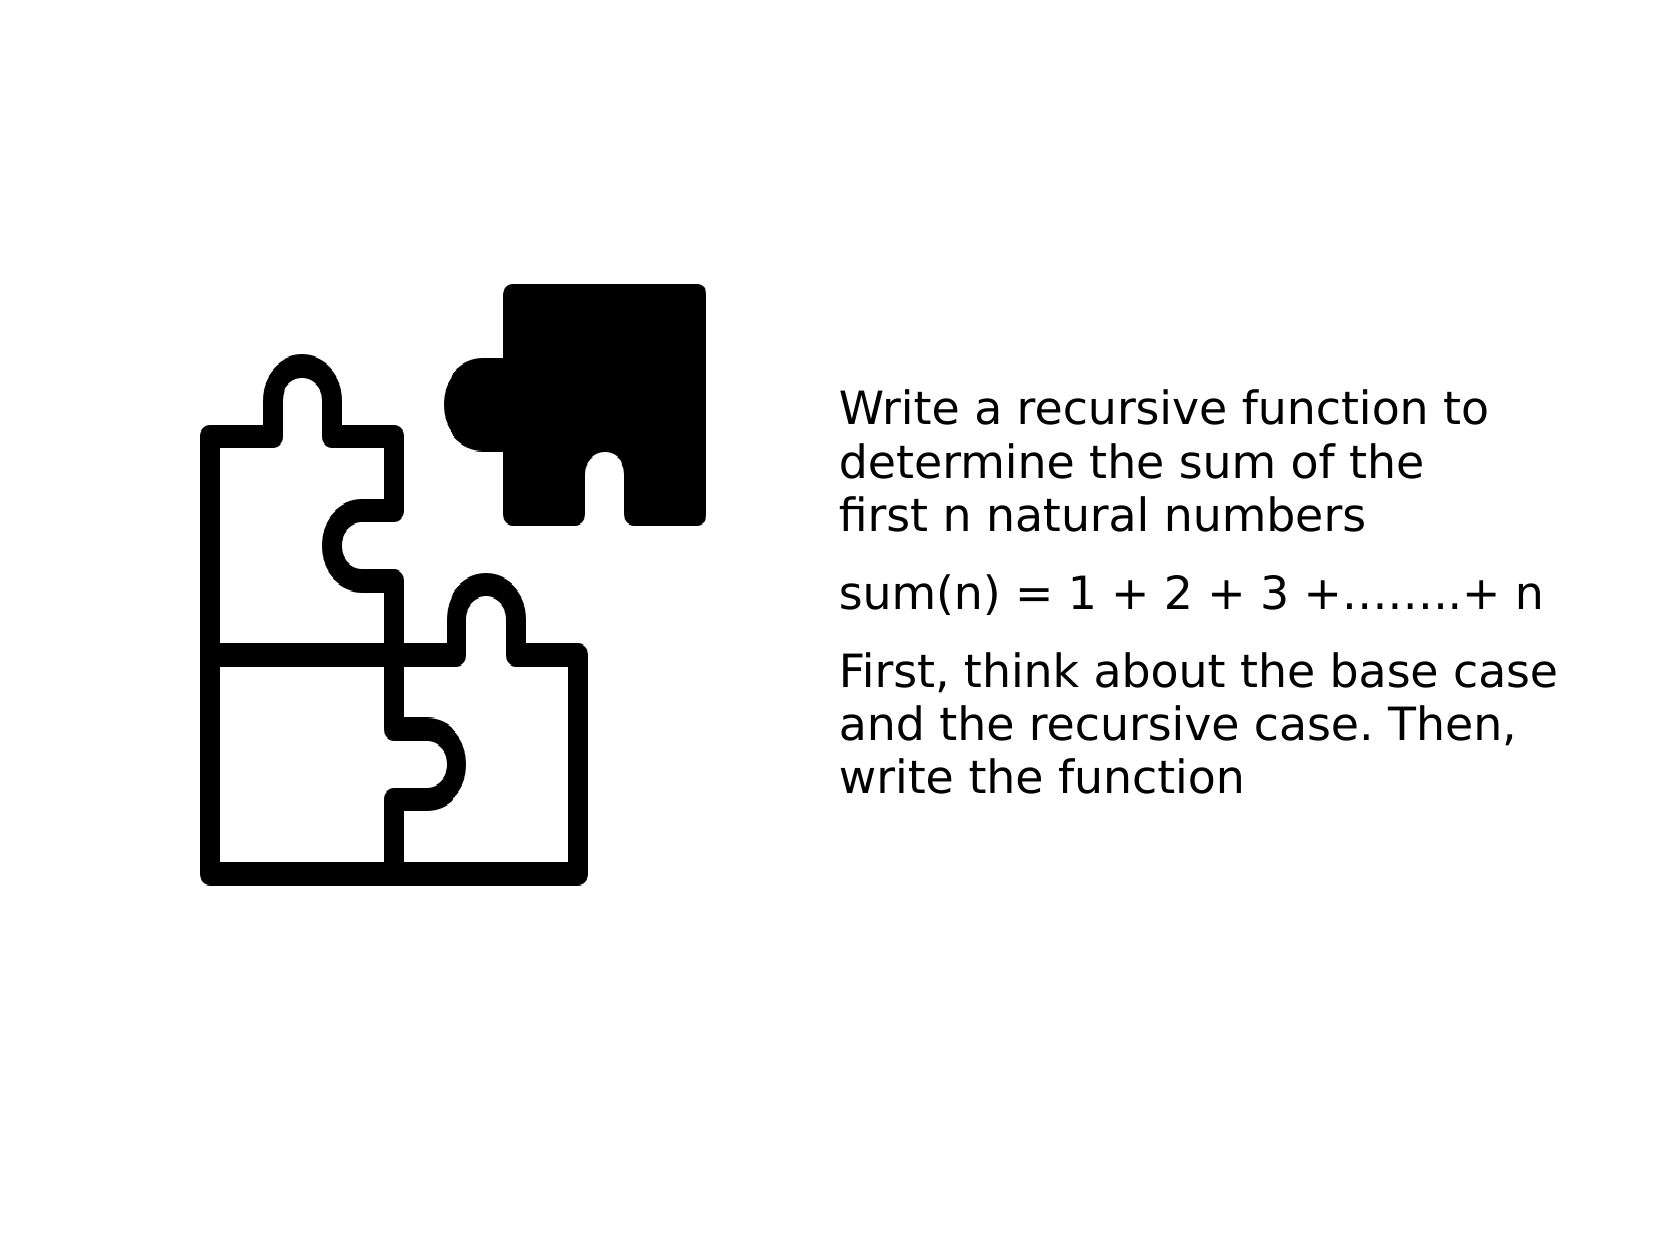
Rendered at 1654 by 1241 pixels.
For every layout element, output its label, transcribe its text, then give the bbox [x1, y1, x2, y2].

text_box Write a recursive function to determine the sum of the first n natural numbers sum(n) = 1 + 2 + 3 +……..+ n First, think about the base case and the recursive case. Then, write the function [824, 374, 1601, 915]
picture [200, 284, 706, 887]
